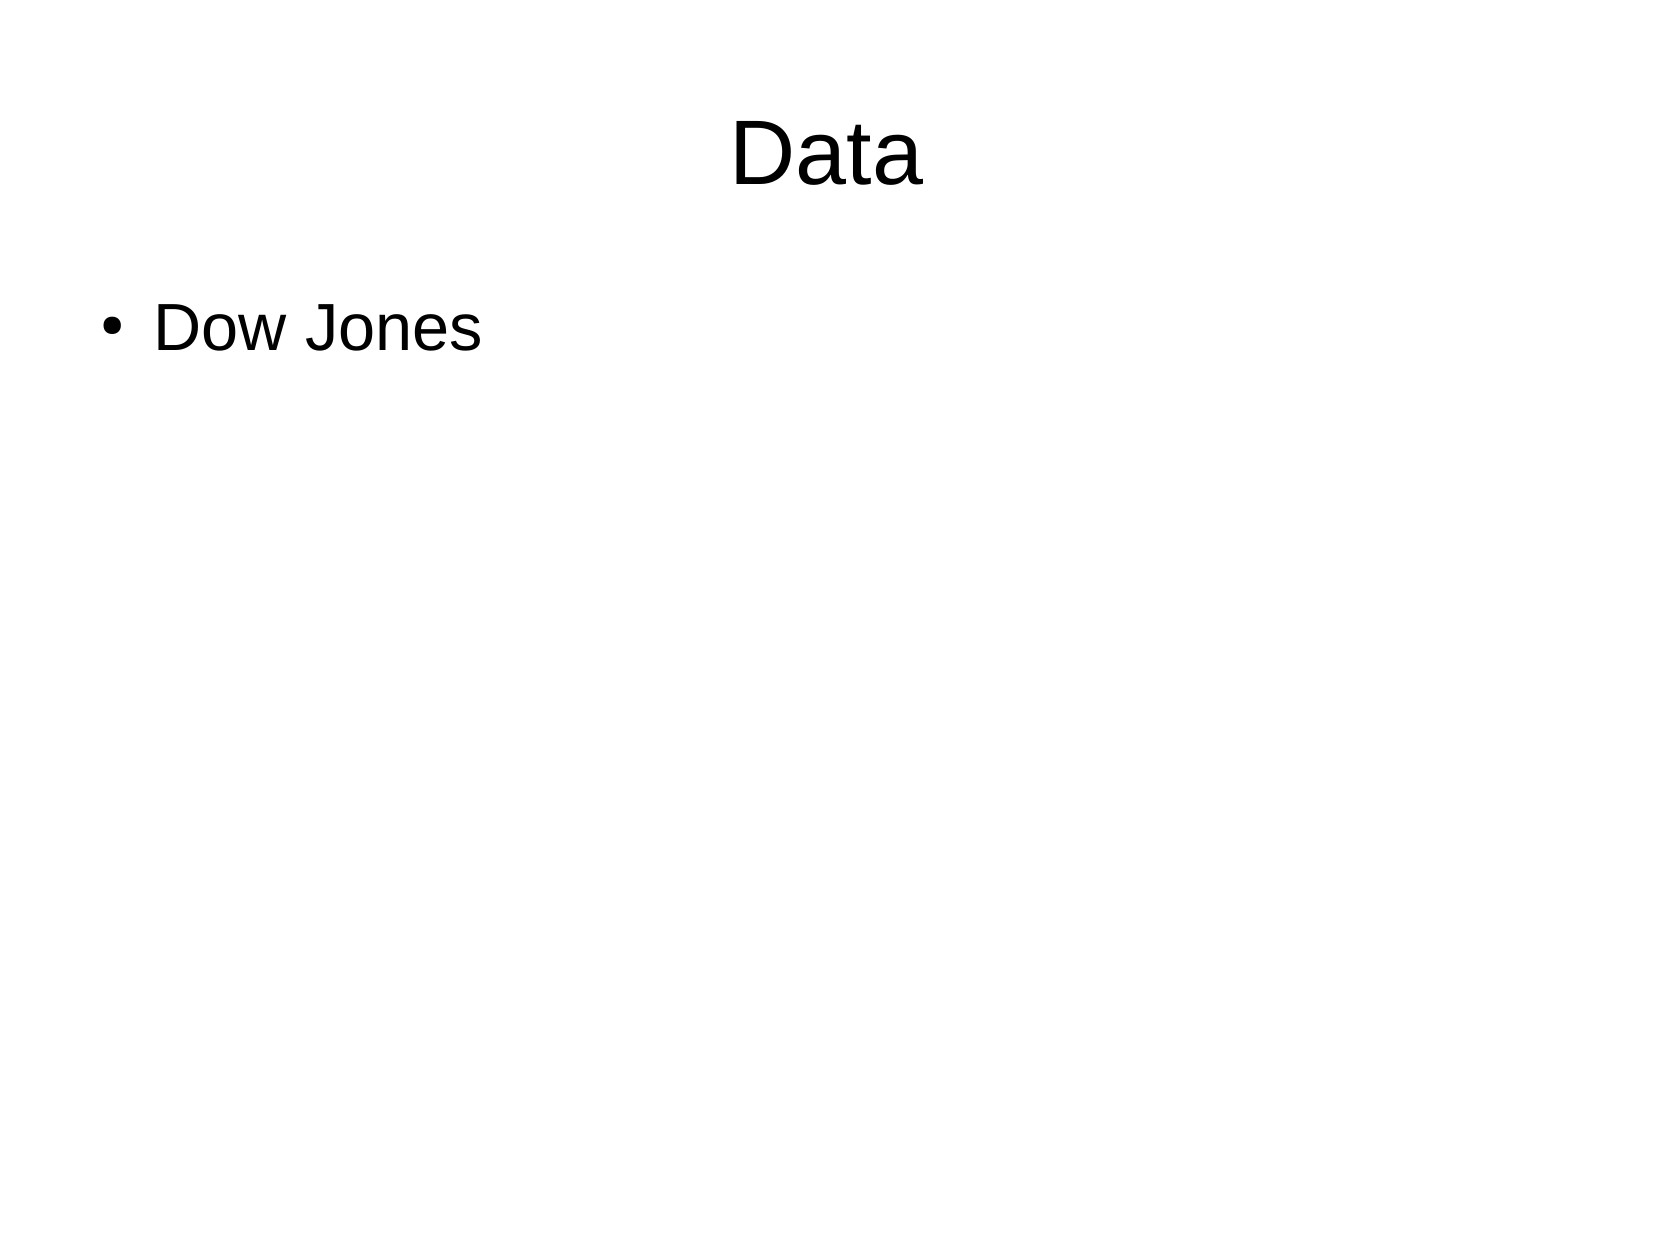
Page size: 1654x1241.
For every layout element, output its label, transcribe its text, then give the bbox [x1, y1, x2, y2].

title Data [82, 49, 1571, 257]
list Dow Jones [82, 290, 1571, 1010]
